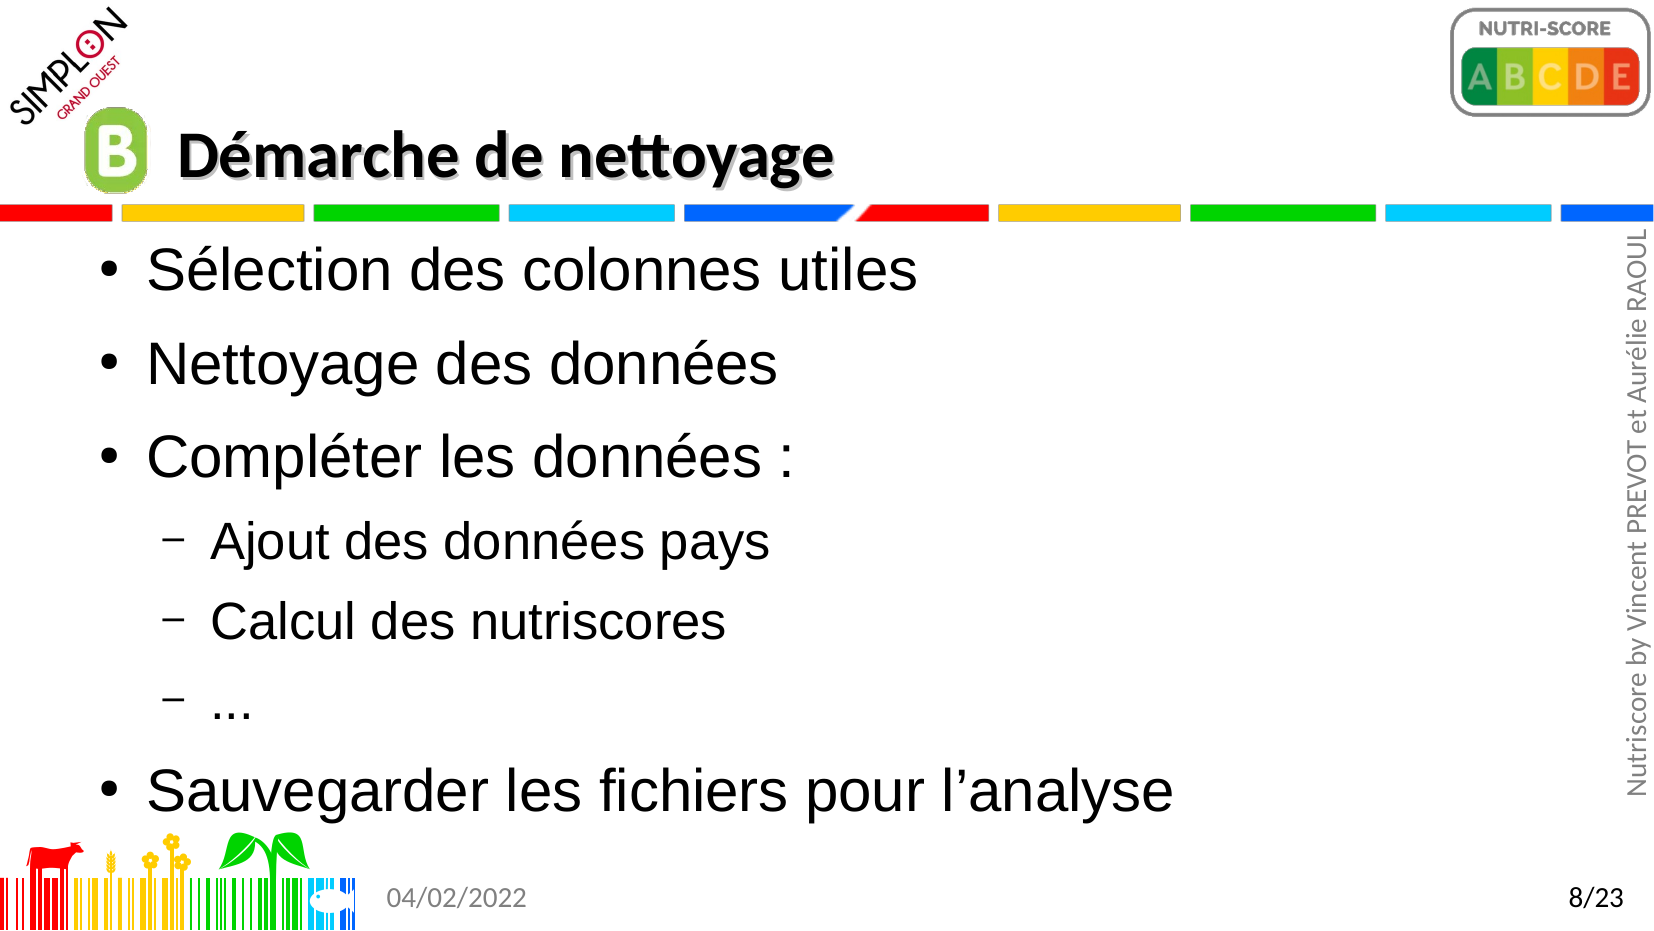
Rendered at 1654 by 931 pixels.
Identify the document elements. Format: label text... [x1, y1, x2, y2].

picture [0, 826, 355, 930]
title Démarche de nettoyage [177, 108, 1571, 213]
picture [2, 2, 147, 147]
list Sélection des colonnes utiles Nettoyage des données Compléter les données : Ajout des données pays Calcul des nutriscores ... Sauvegarder les fichiers pour l’analyse [82, 236, 1571, 827]
picture [1448, 4, 1654, 119]
picture [82, 106, 151, 195]
picture [0, 200, 1654, 225]
